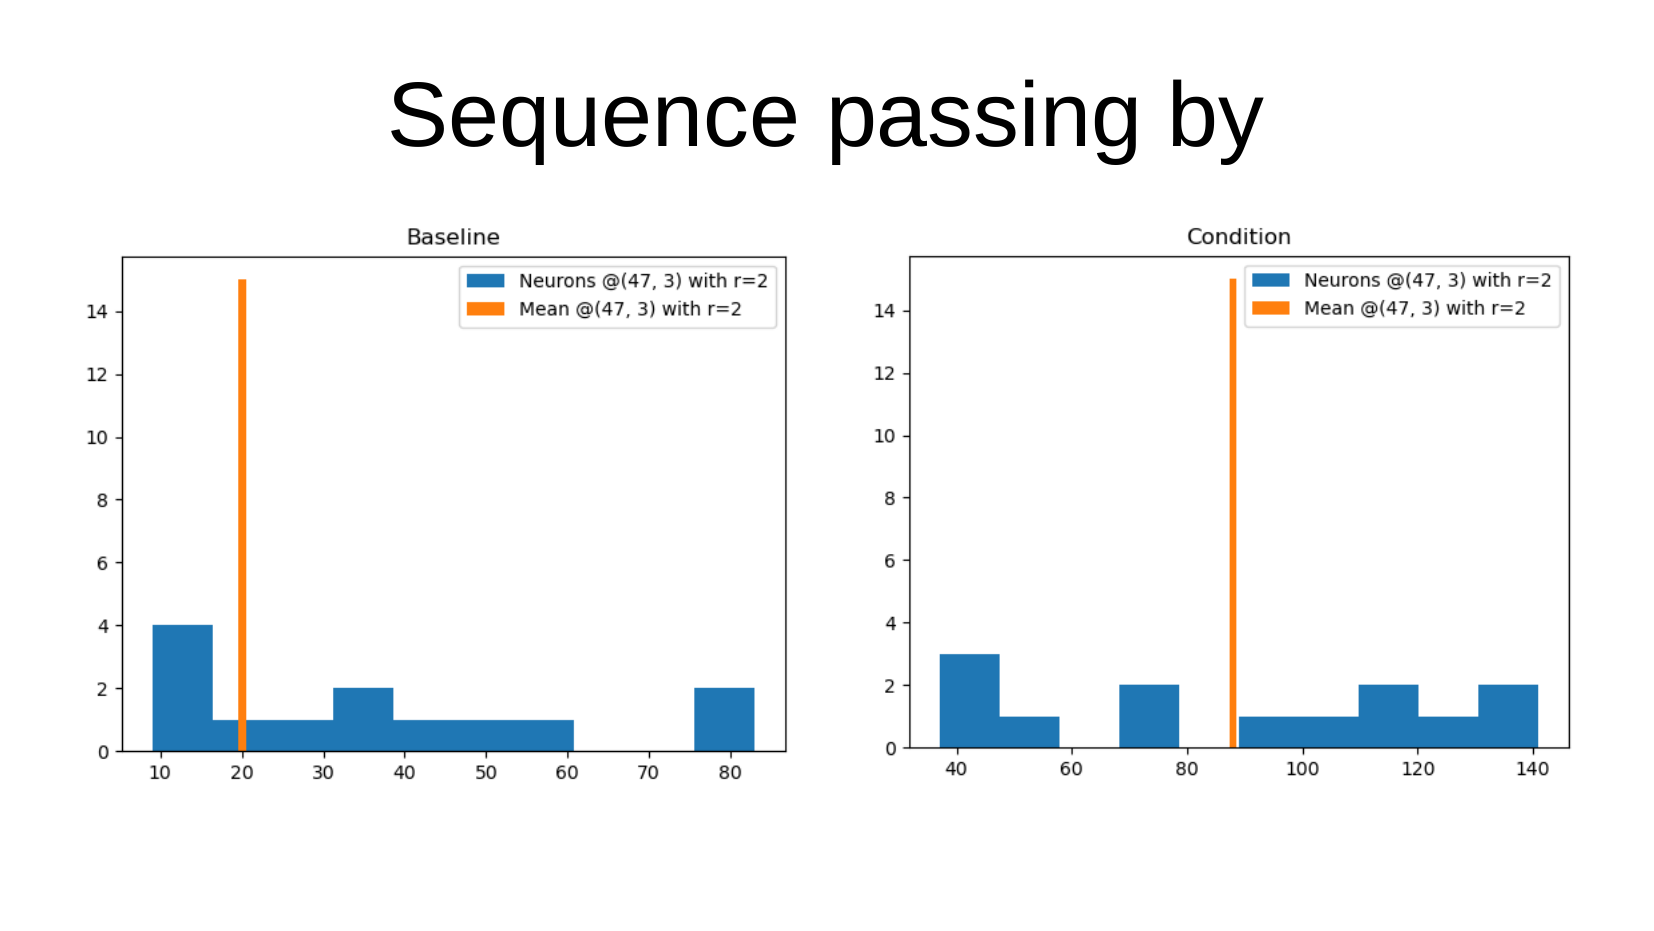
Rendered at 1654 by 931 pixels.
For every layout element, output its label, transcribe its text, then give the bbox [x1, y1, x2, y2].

title Sequence passing by [82, 37, 1571, 179]
picture [15, 179, 1654, 822]
